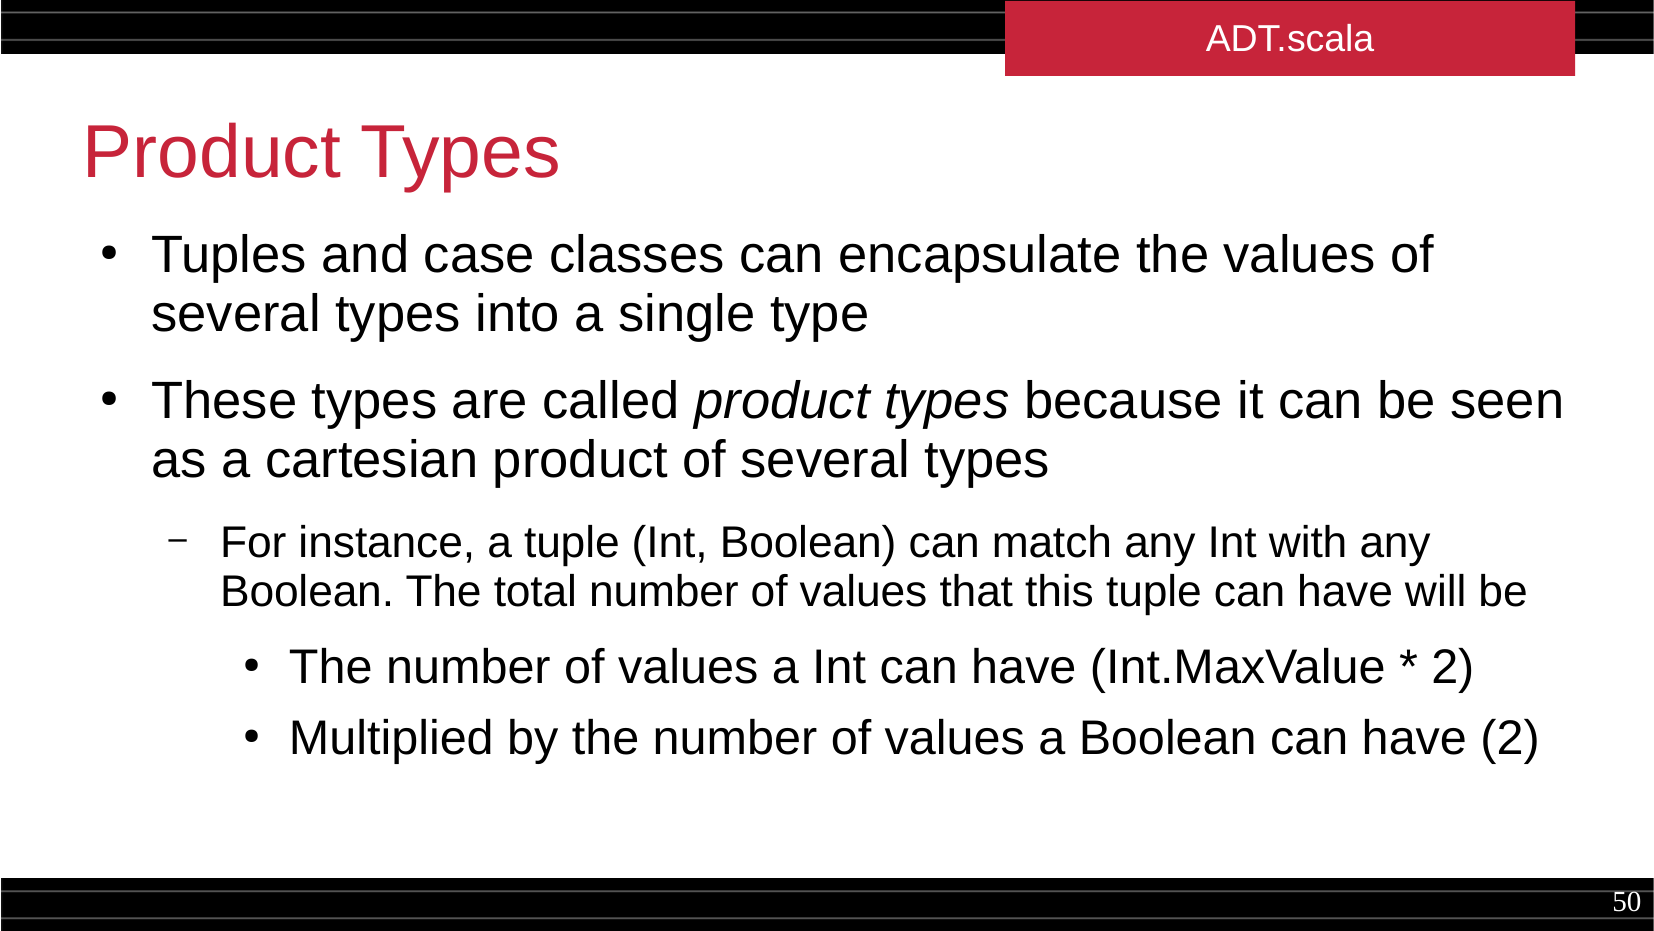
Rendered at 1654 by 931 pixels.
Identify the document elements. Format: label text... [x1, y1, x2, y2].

title Product Types [82, 92, 1571, 211]
picture [1, 878, 1654, 931]
list Tuples and case classes can encapsulate the values of several types into a single type These types are called product types because it can be seen as a cartesian product of several types For instance, a tuple (Int, Boolean) can match any Int with any Boolean. The total number of values that this tuple can have will be The number of values a Int can have (Int.MaxValue * 2) Multiplied by the number of values a Boolean can have (2) [82, 225, 1571, 856]
picture [1, 0, 1005, 54]
text_box ADT.scala [1005, 0, 1576, 76]
picture [1576, 0, 1654, 54]
